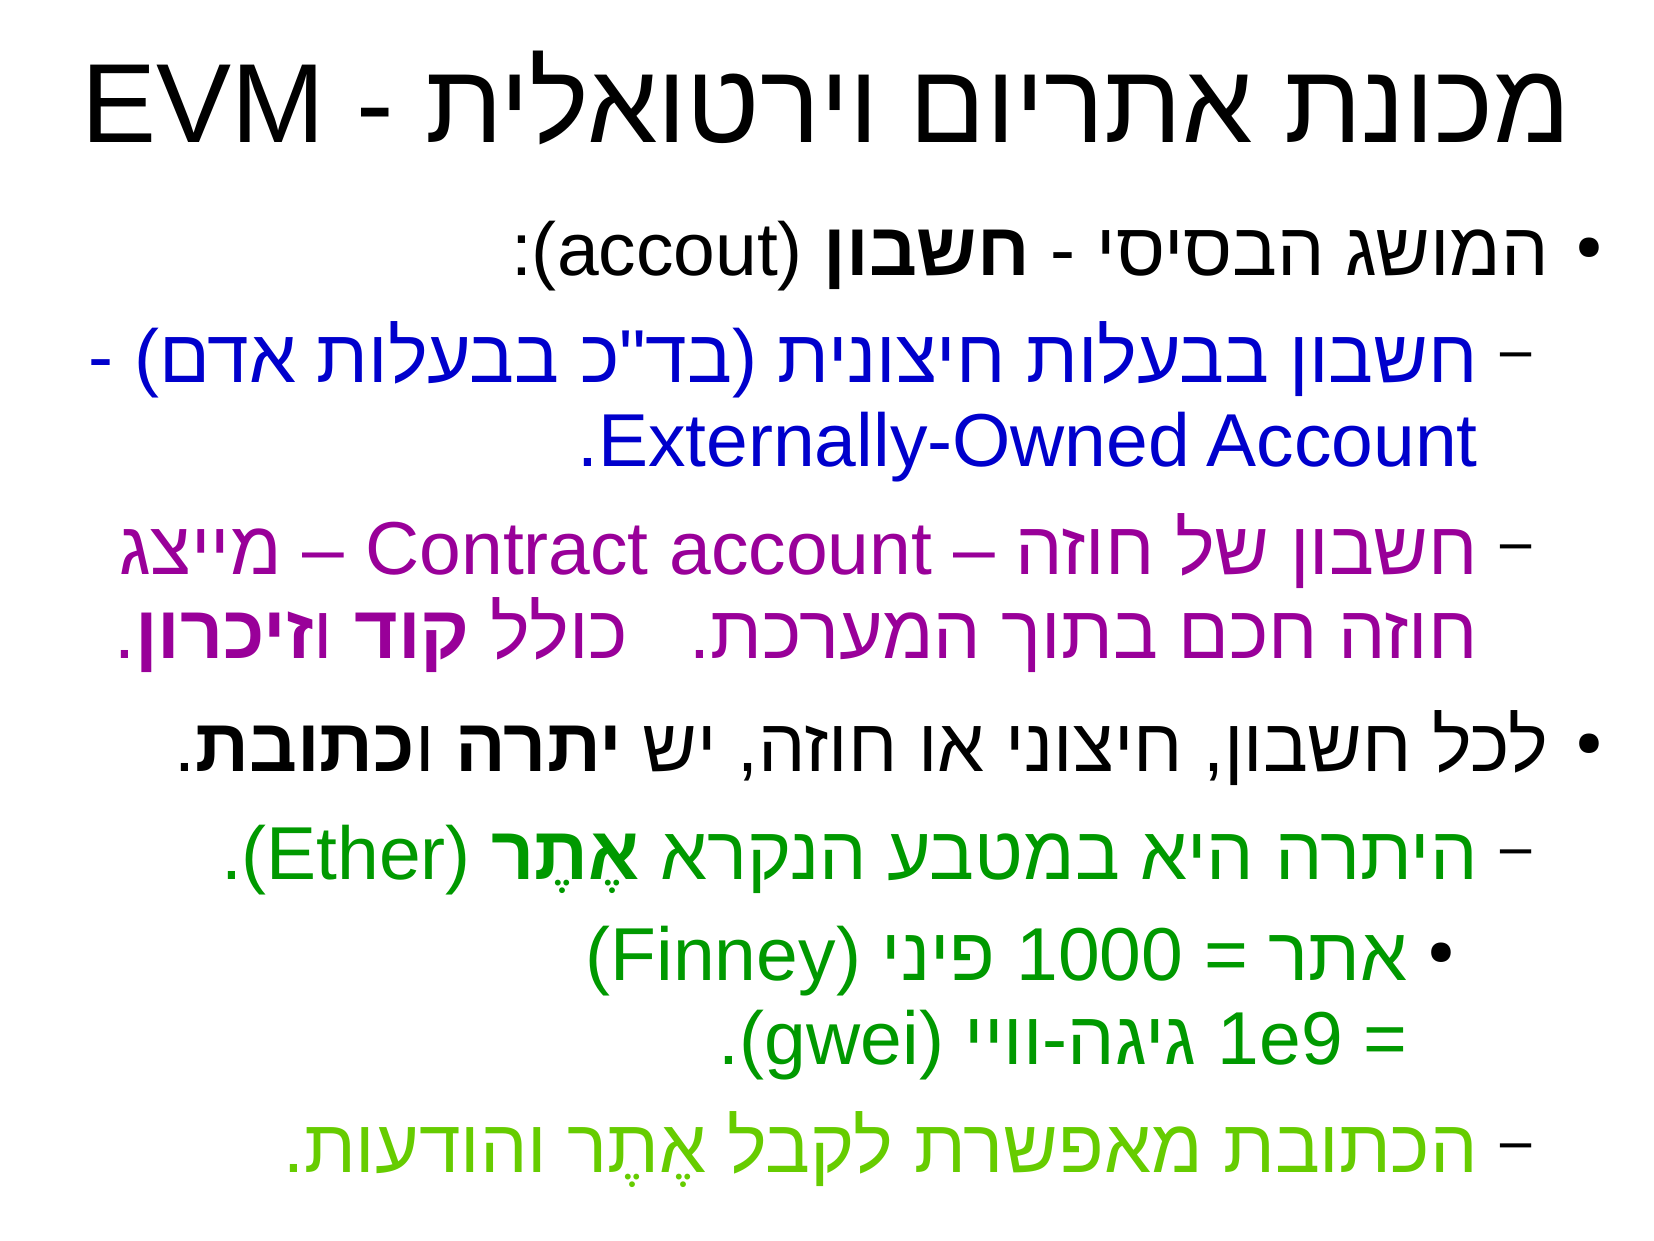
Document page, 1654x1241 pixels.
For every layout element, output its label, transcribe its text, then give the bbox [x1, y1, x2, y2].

list המושג הבסיסי - חשבון (accout): חשבון בבעלות חיצונית (בד"כ בבעלות אדם) - Externally-Owned Account. חשבון של חוזה – Contract account – מייצג חוזה חכם בתוך המערכת. כולל קוד וזיכרון. לכל חשבון, חיצוני או חוזה, יש יתרה וכתובת. היתרה היא במטבע הנקרא אֶתֶר (Ether). אתר = 1000 פיני (Finney) = 1e9 גיגה-וויי (gwei). הכתובת מאפשרת לקבל אֶתֶר והודעות. [30, 206, 1621, 1241]
title מכונת אתריום וירטואלית - EVM [0, 0, 1654, 207]
